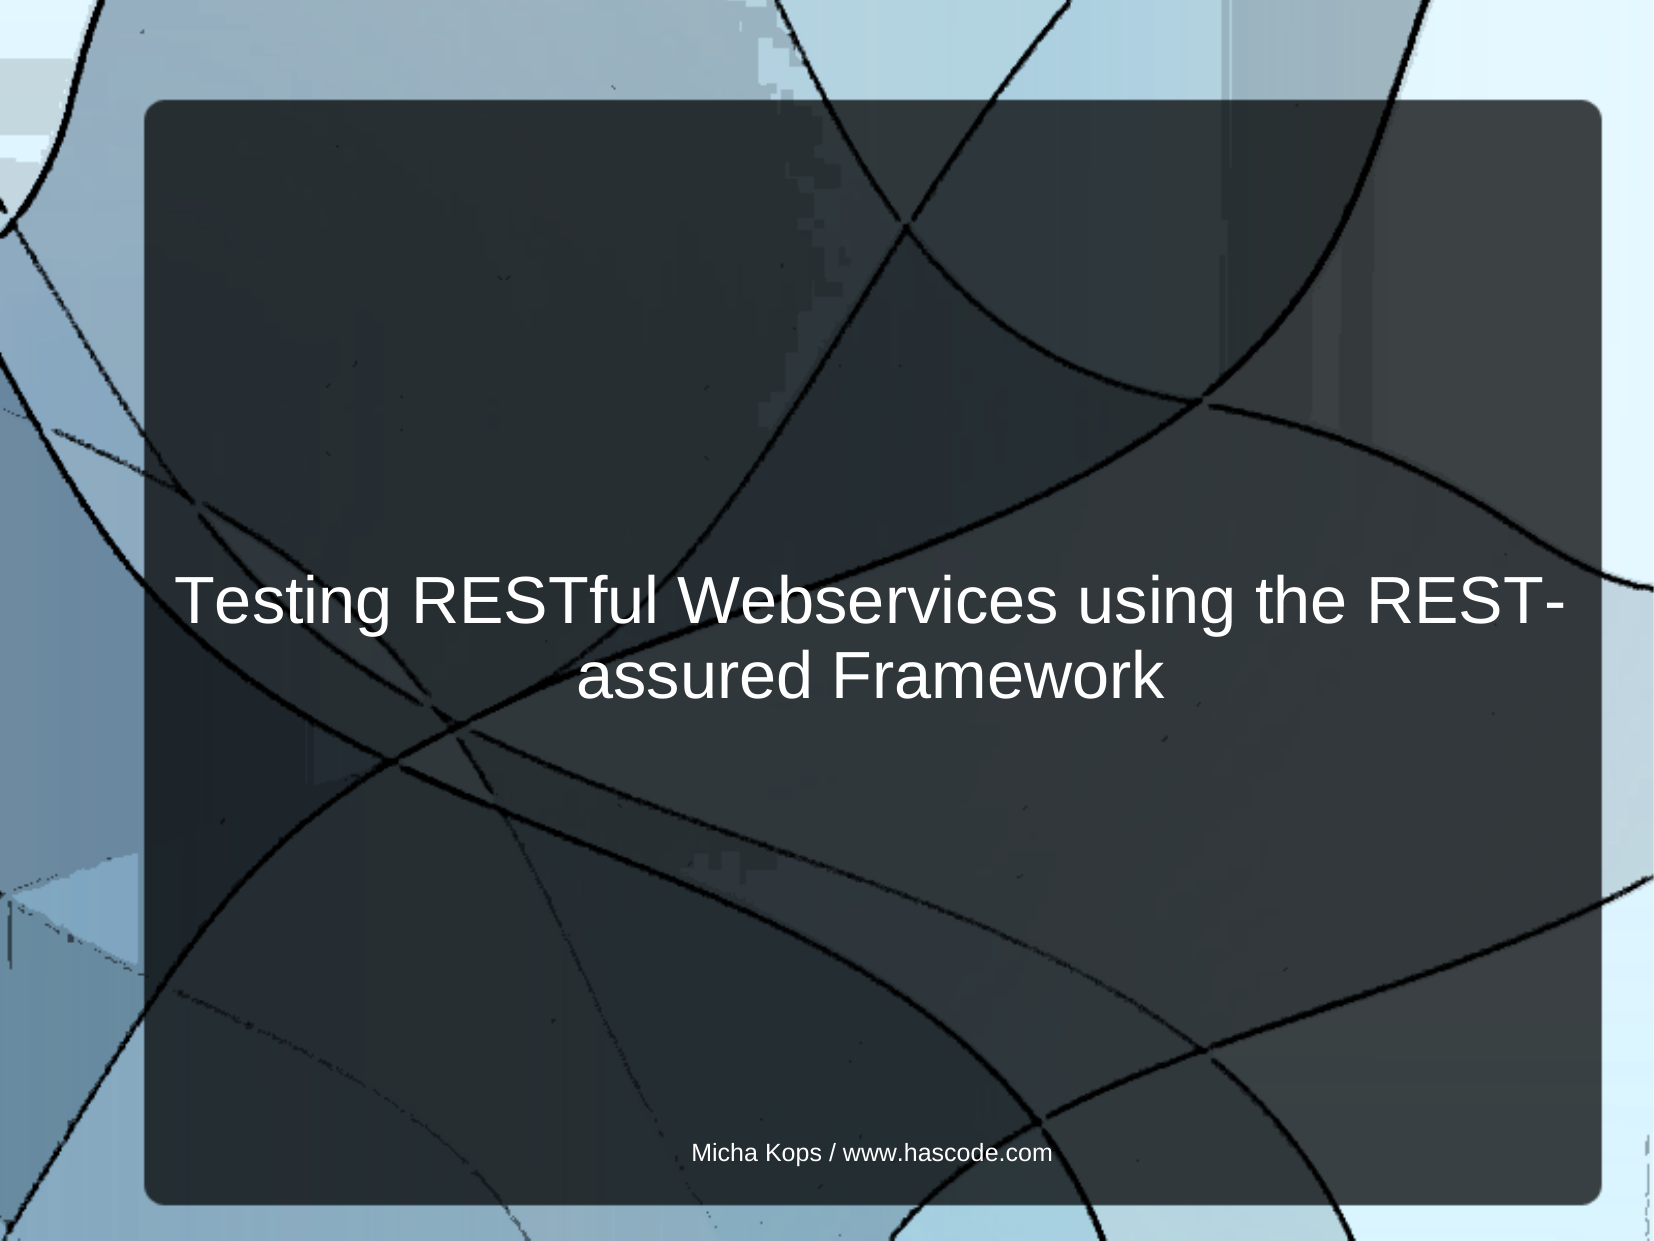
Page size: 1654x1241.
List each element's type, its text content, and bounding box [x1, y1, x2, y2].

picture [0, 0, 1654, 1241]
subtitle Testing RESTful Webservices using the REST-assured Framework [159, 108, 1583, 1168]
